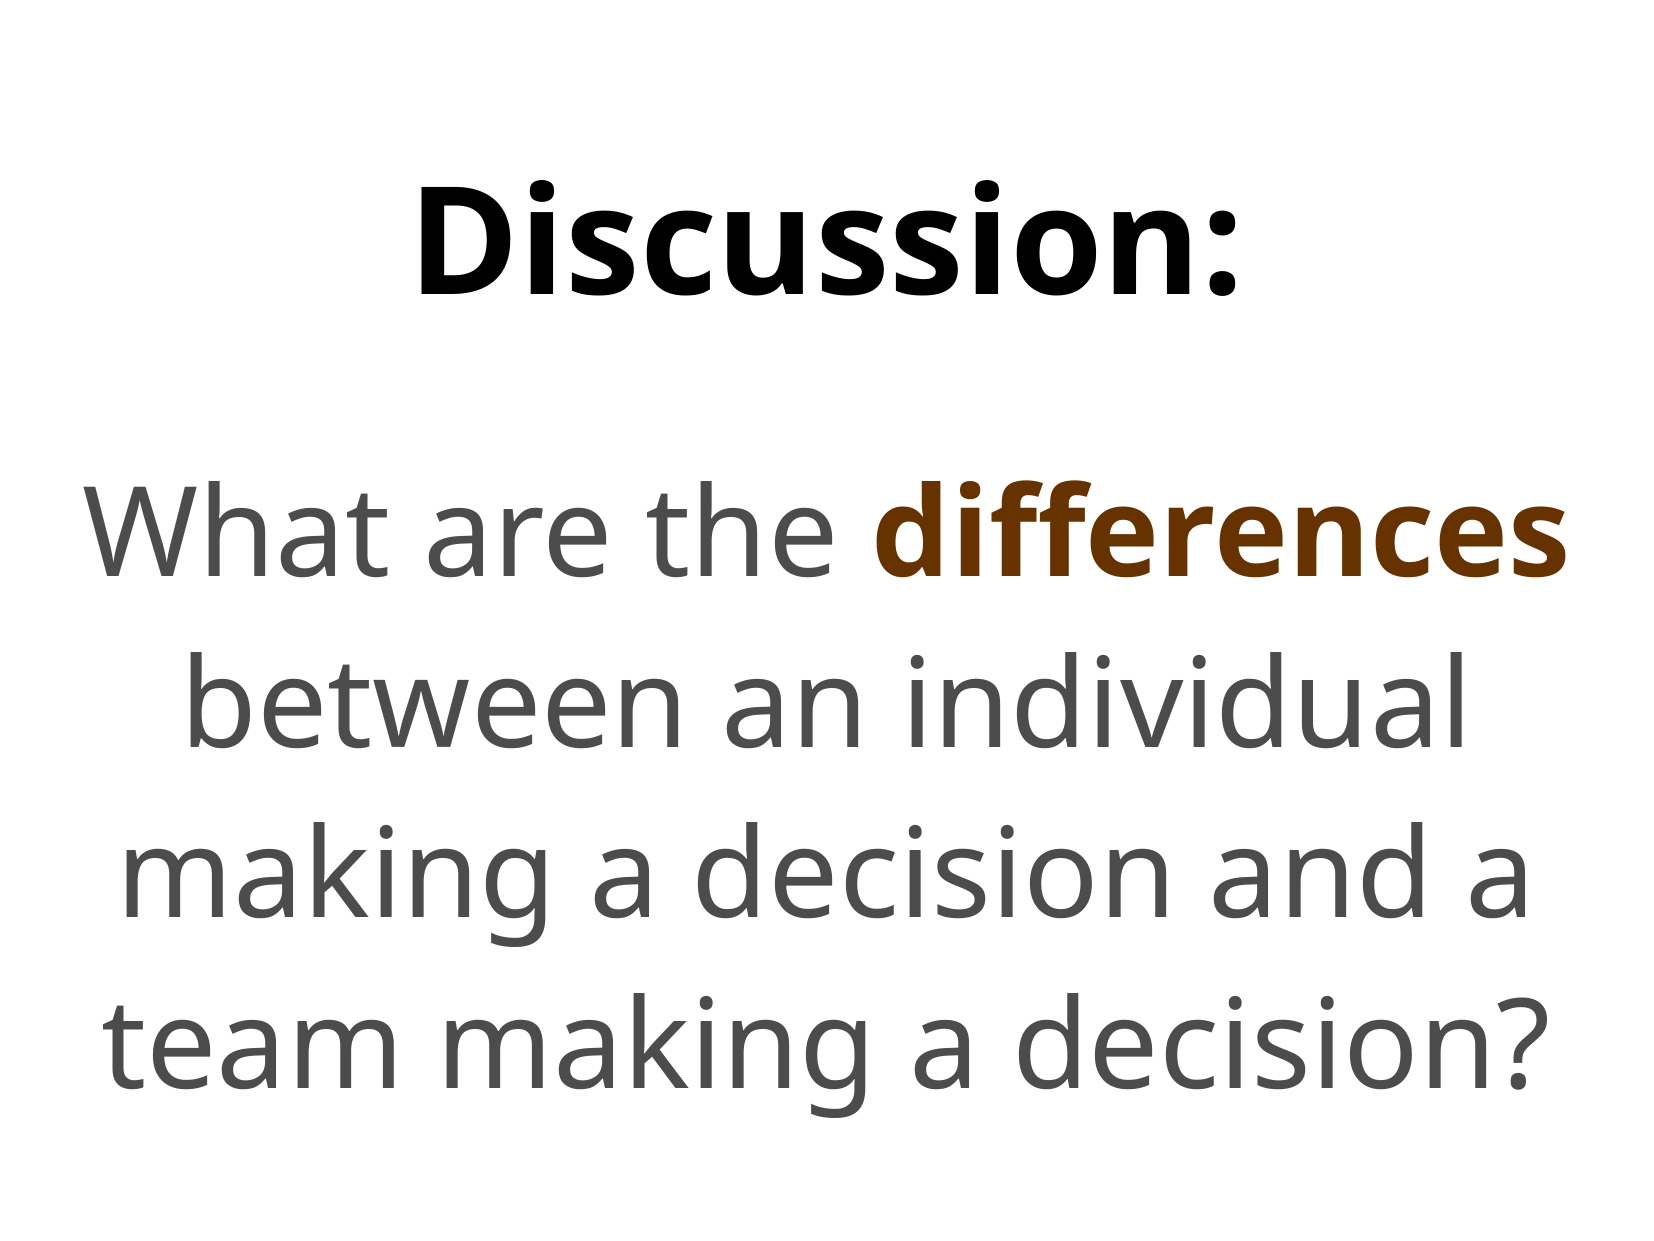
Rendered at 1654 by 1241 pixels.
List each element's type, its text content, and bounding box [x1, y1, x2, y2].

title Discussion: [59, 59, 1595, 414]
list What are the differences between an individual making a decision and a team making a decision? [59, 442, 1595, 1211]
